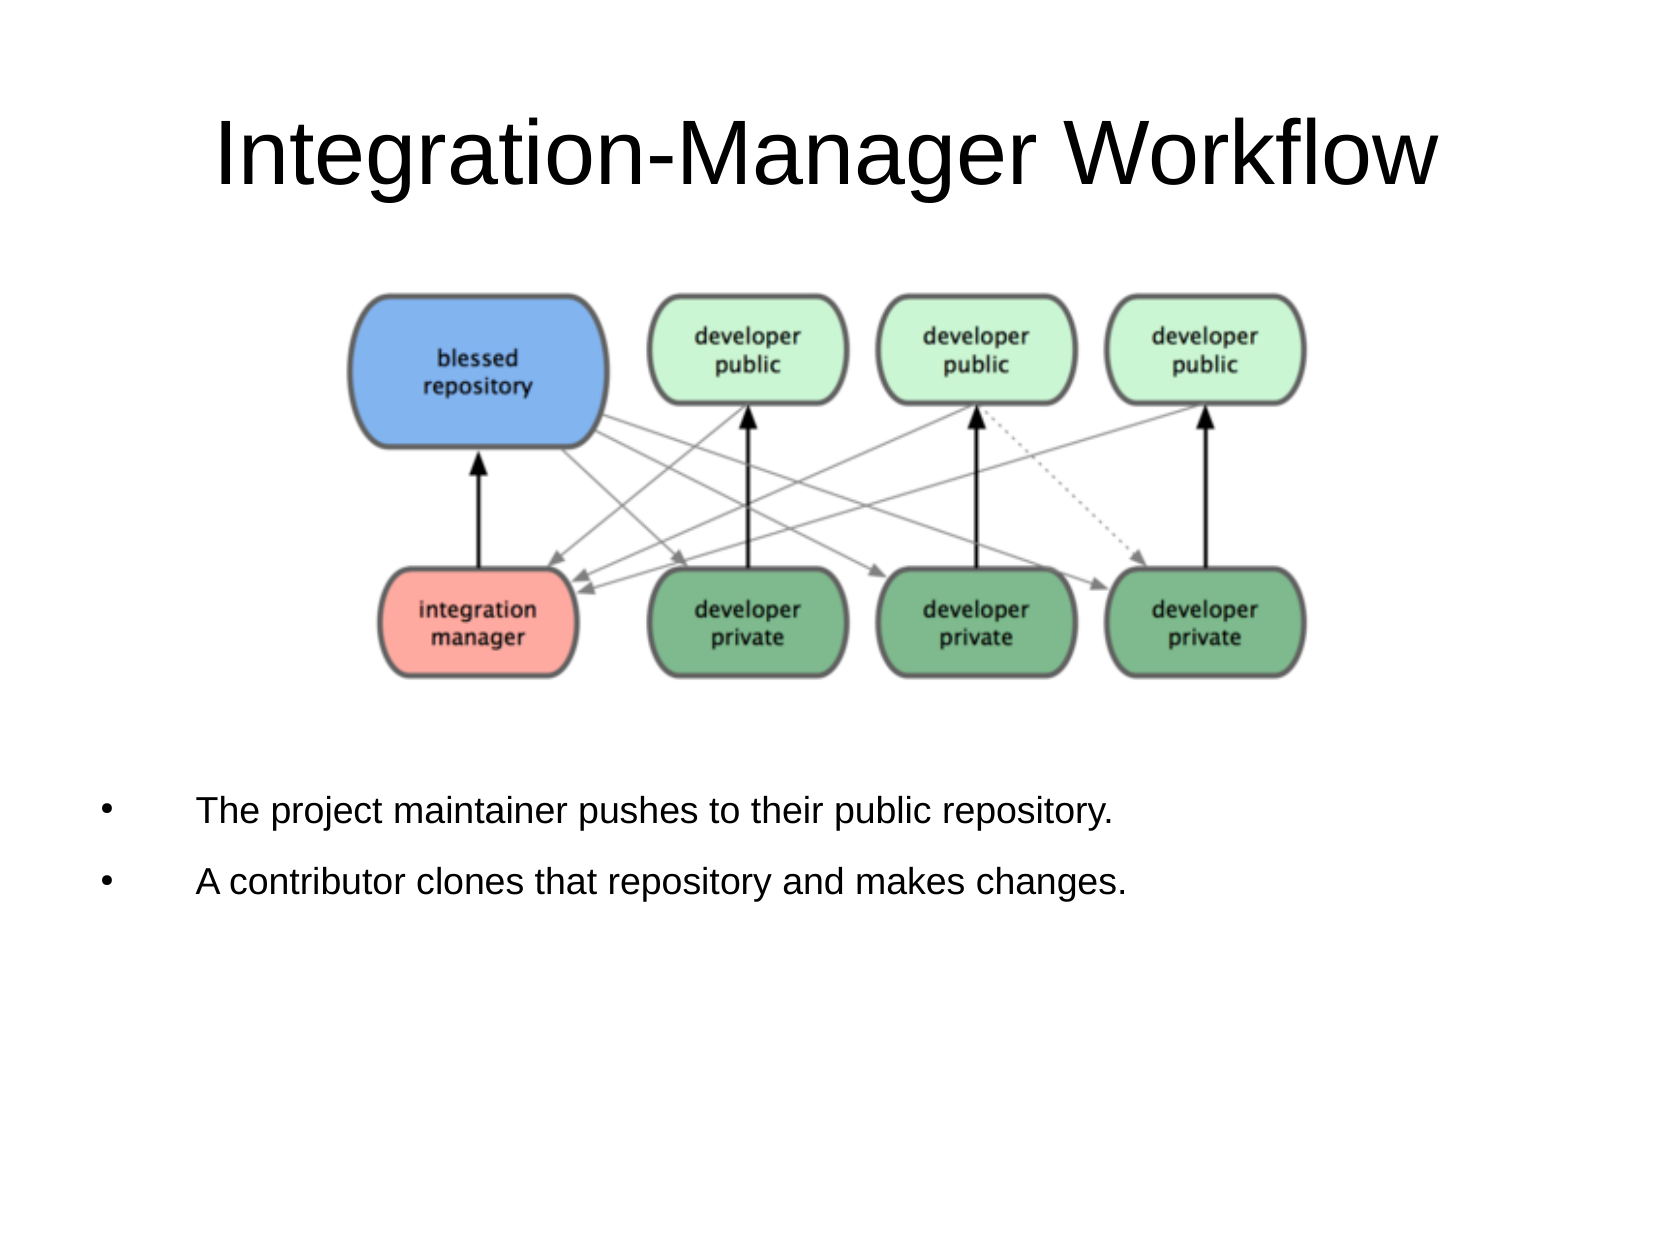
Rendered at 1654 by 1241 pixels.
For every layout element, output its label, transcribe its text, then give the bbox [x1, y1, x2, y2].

title Integration-Manager Workflow [82, 49, 1571, 257]
list The project maintainer pushes to their public repository. A contributor clones that repository and makes changes. [82, 717, 1571, 1109]
chart [82, 290, 1571, 681]
